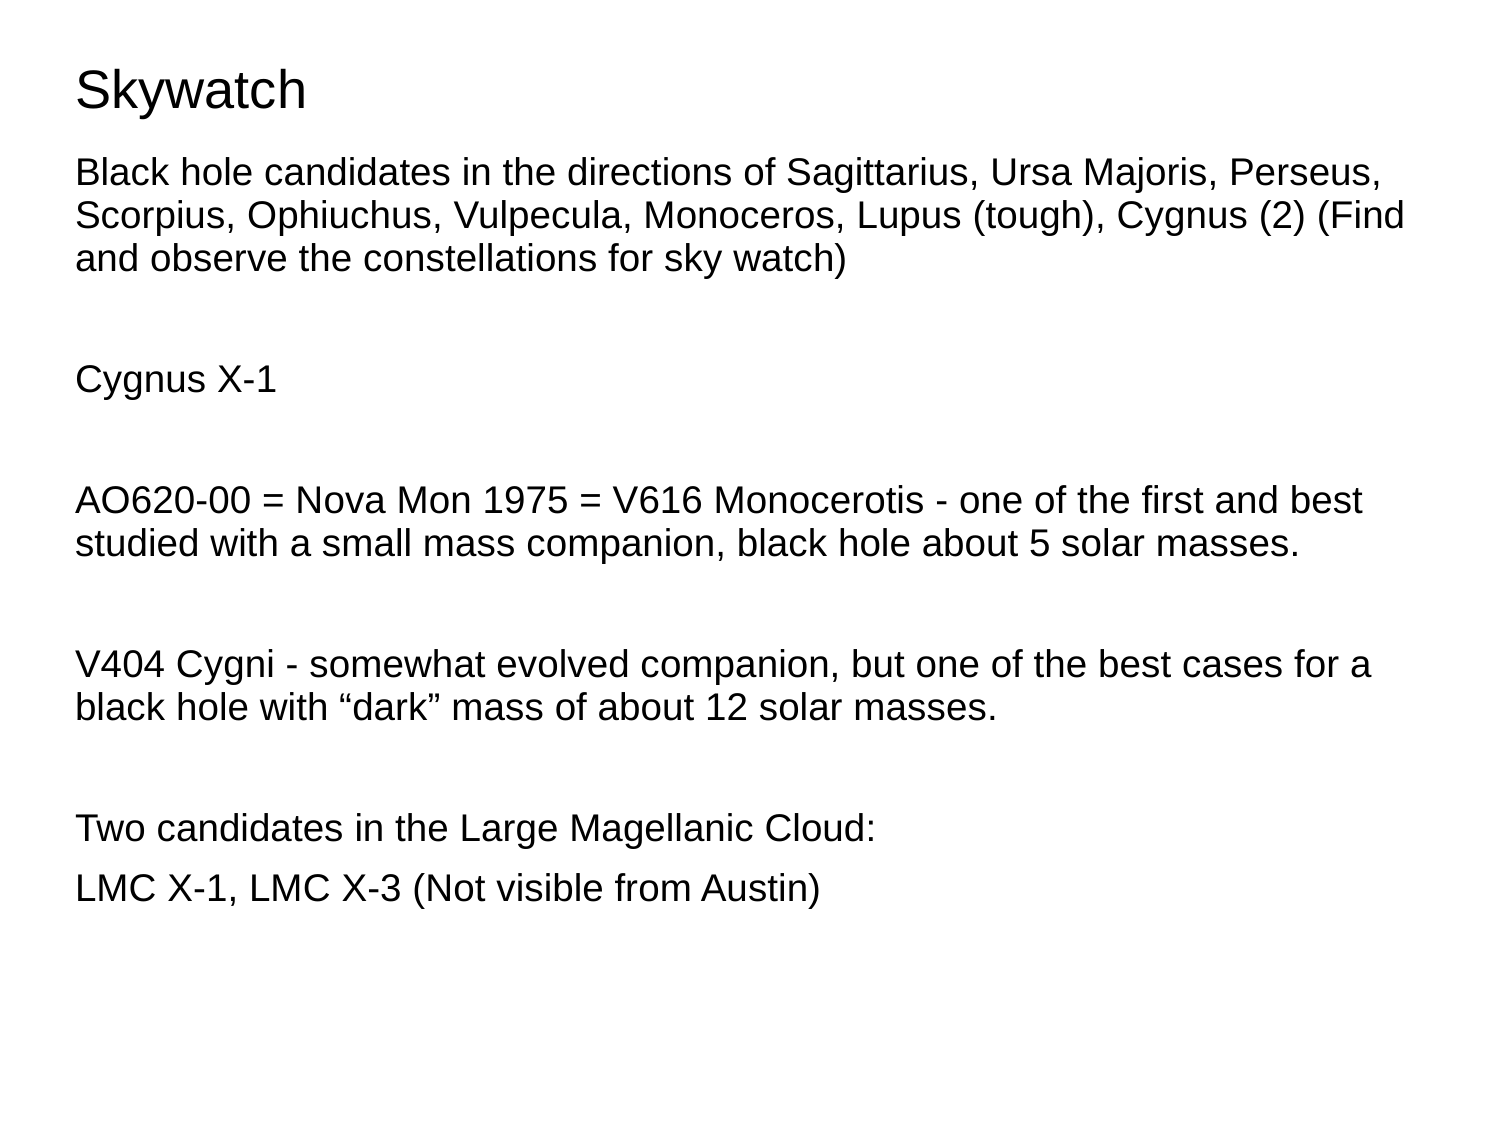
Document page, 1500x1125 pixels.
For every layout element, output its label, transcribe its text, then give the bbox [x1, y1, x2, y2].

title Skywatch [75, 44, 1425, 136]
list Black hole candidates in the directions of Sagittarius, Ursa Majoris, Perseus, Scorpius, Ophiuchus, Vulpecula, Monoceros, Lupus (tough), Cygnus (2) (Find and observe the constellations for sky watch) Cygnus X-1 AO620-00 = Nova Mon 1975 = V616 Monocerotis - one of the first and best studied with a small mass companion, black hole about 5 solar masses. V404 Cygni - somewhat evolved companion, but one of the best cases for a black hole with “dark” mass of about 12 solar masses. Two candidates in the Large Magellanic Cloud: LMC X-1, LMC X-3 (Not visible from Austin) [75, 149, 1425, 916]
